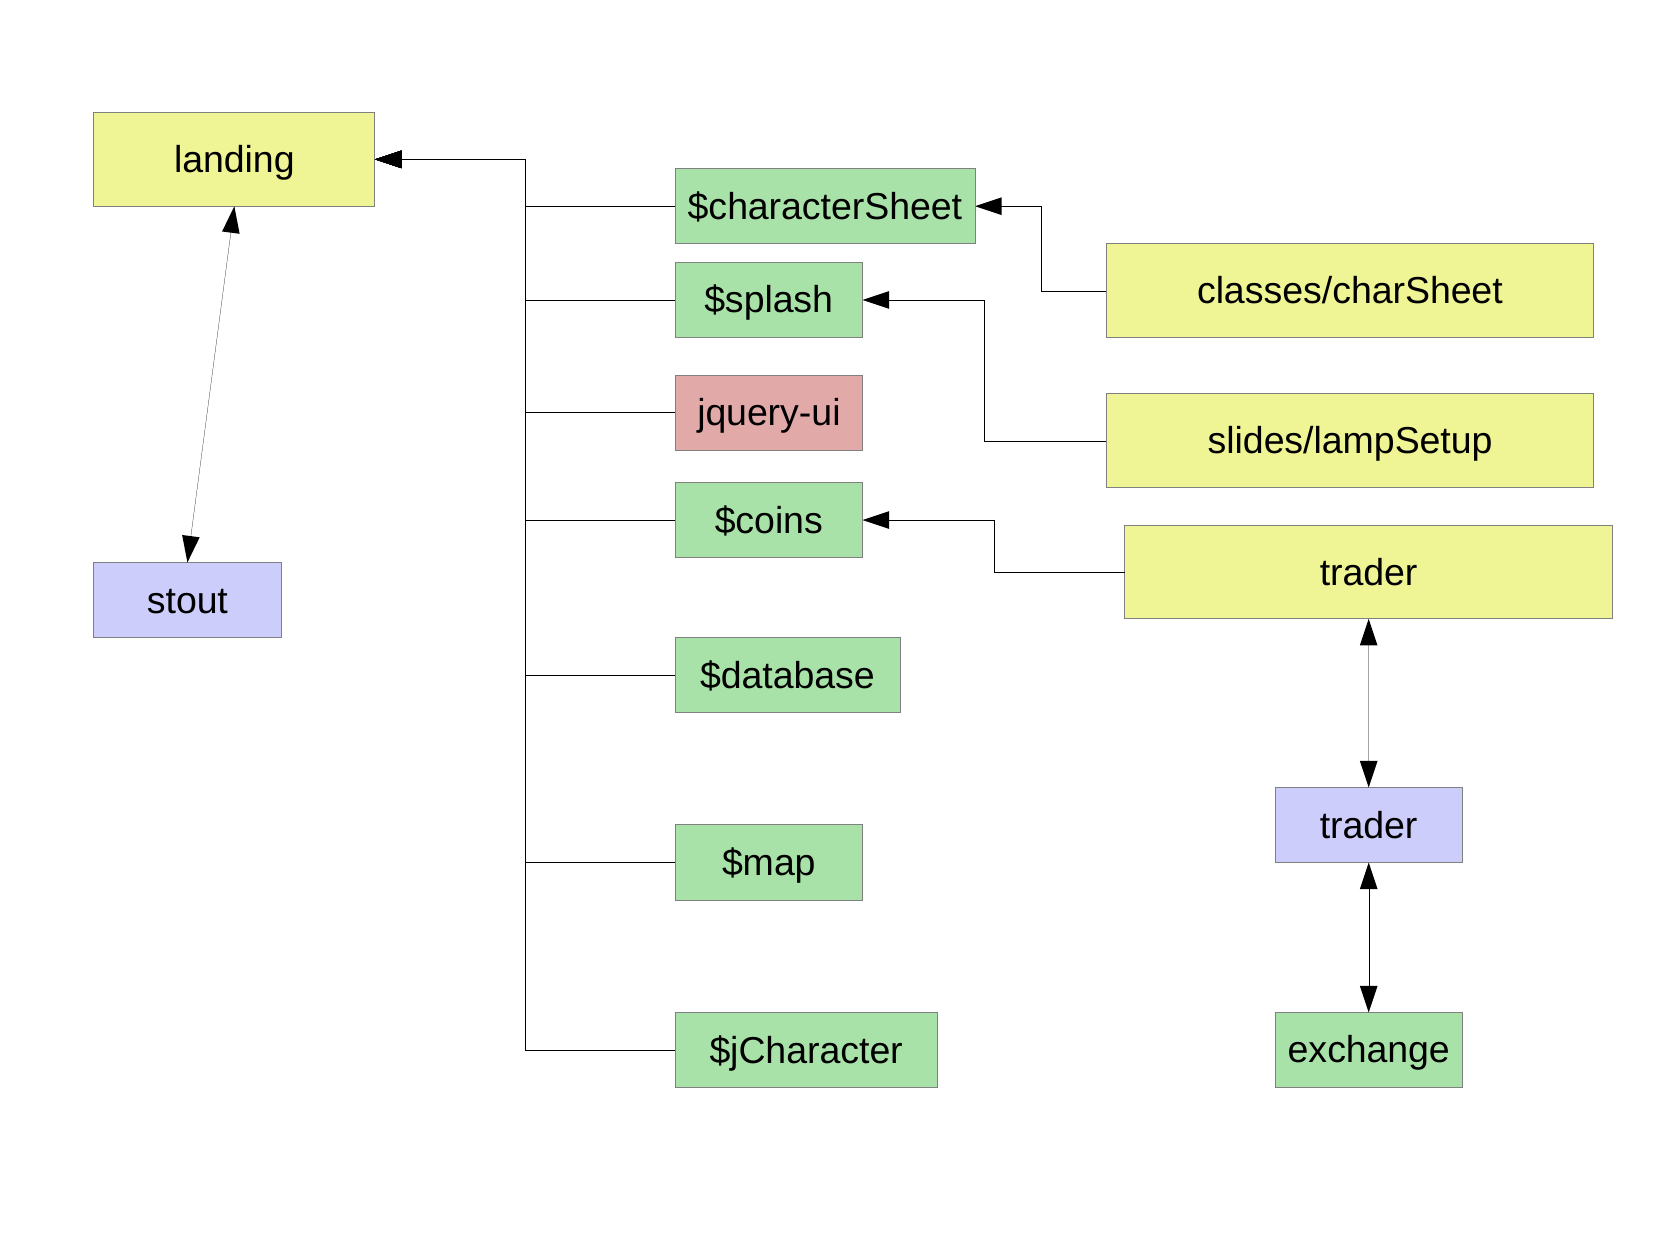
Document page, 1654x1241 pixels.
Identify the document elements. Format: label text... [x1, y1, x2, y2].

text_box $database [675, 637, 901, 713]
text_box $coins [675, 482, 863, 558]
text_box $jCharacter [675, 1012, 938, 1088]
text_box classes/charSheet [1106, 243, 1594, 338]
text_box slides/lampSetup [1106, 393, 1594, 488]
text_box $characterSheet [675, 168, 976, 244]
text_box exchange [1275, 1012, 1463, 1088]
text_box jquery-ui [675, 375, 863, 451]
text_box $map [675, 824, 863, 901]
text_box $splash [675, 262, 863, 338]
text_box landing [93, 112, 375, 207]
text_box trader [1124, 525, 1613, 619]
text_box stout [93, 562, 282, 638]
text_box trader [1275, 787, 1463, 863]
